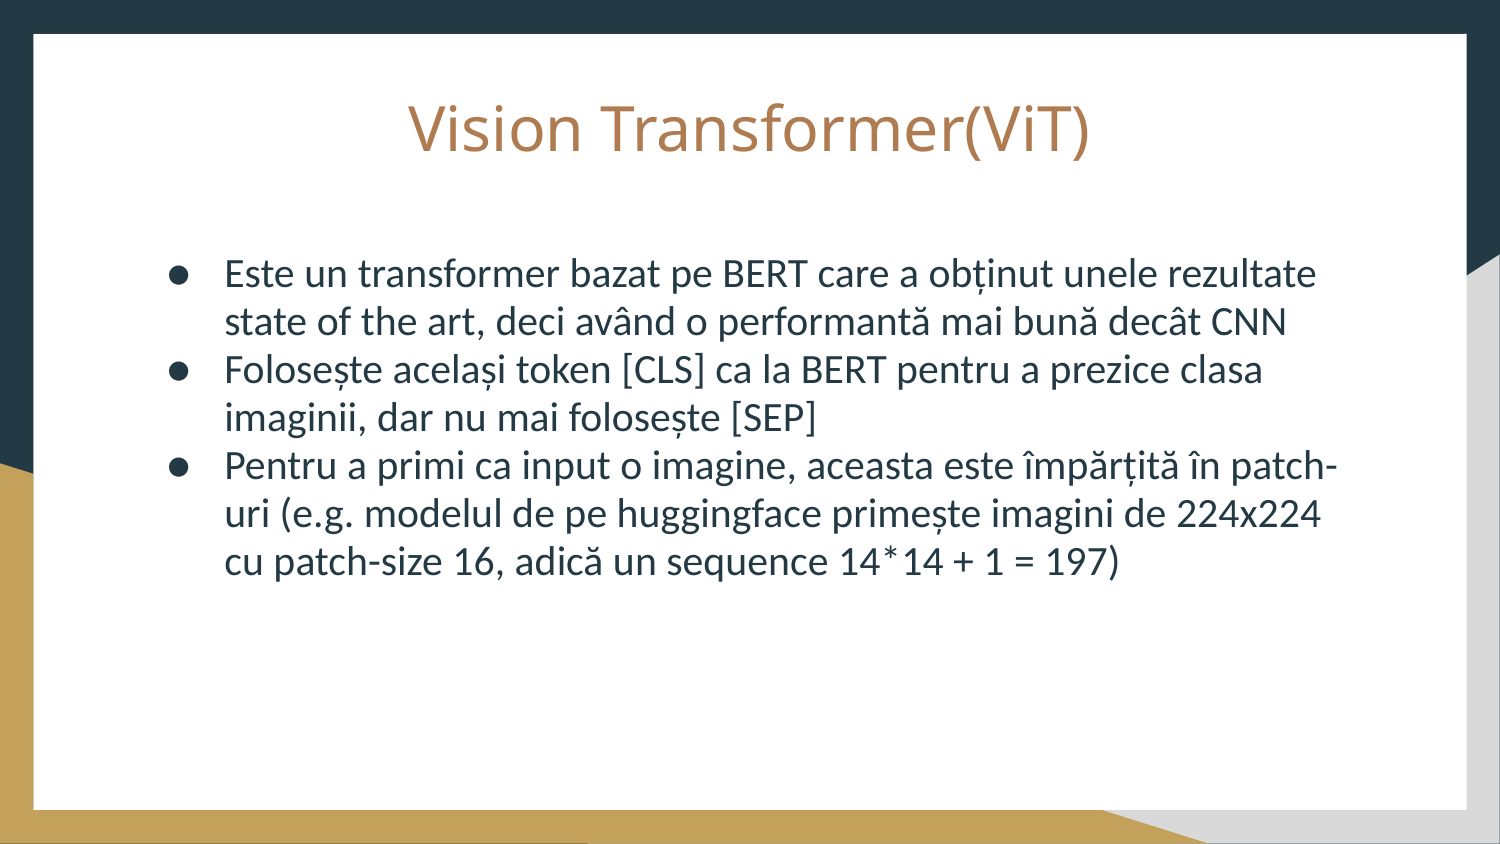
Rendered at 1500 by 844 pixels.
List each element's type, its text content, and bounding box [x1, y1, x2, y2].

title Vision Transformer(ViT) [134, 69, 1366, 198]
list Este un transformer bazat pe BERT care a obținut unele rezultate state of the art, deci având o performantă mai bună decât CNN Folosește același token [CLS] ca la BERT pentru a prezice clasa imaginii, dar nu mai folosește [SEP] Pentru a primi ca input o imagine, aceasta este împărțită în patch-uri (e.g. modelul de pe huggingface primește imagini de 224x224 cu patch-size 16, adică un sequence 14*14 + 1 = 197) [134, 234, 1366, 729]
